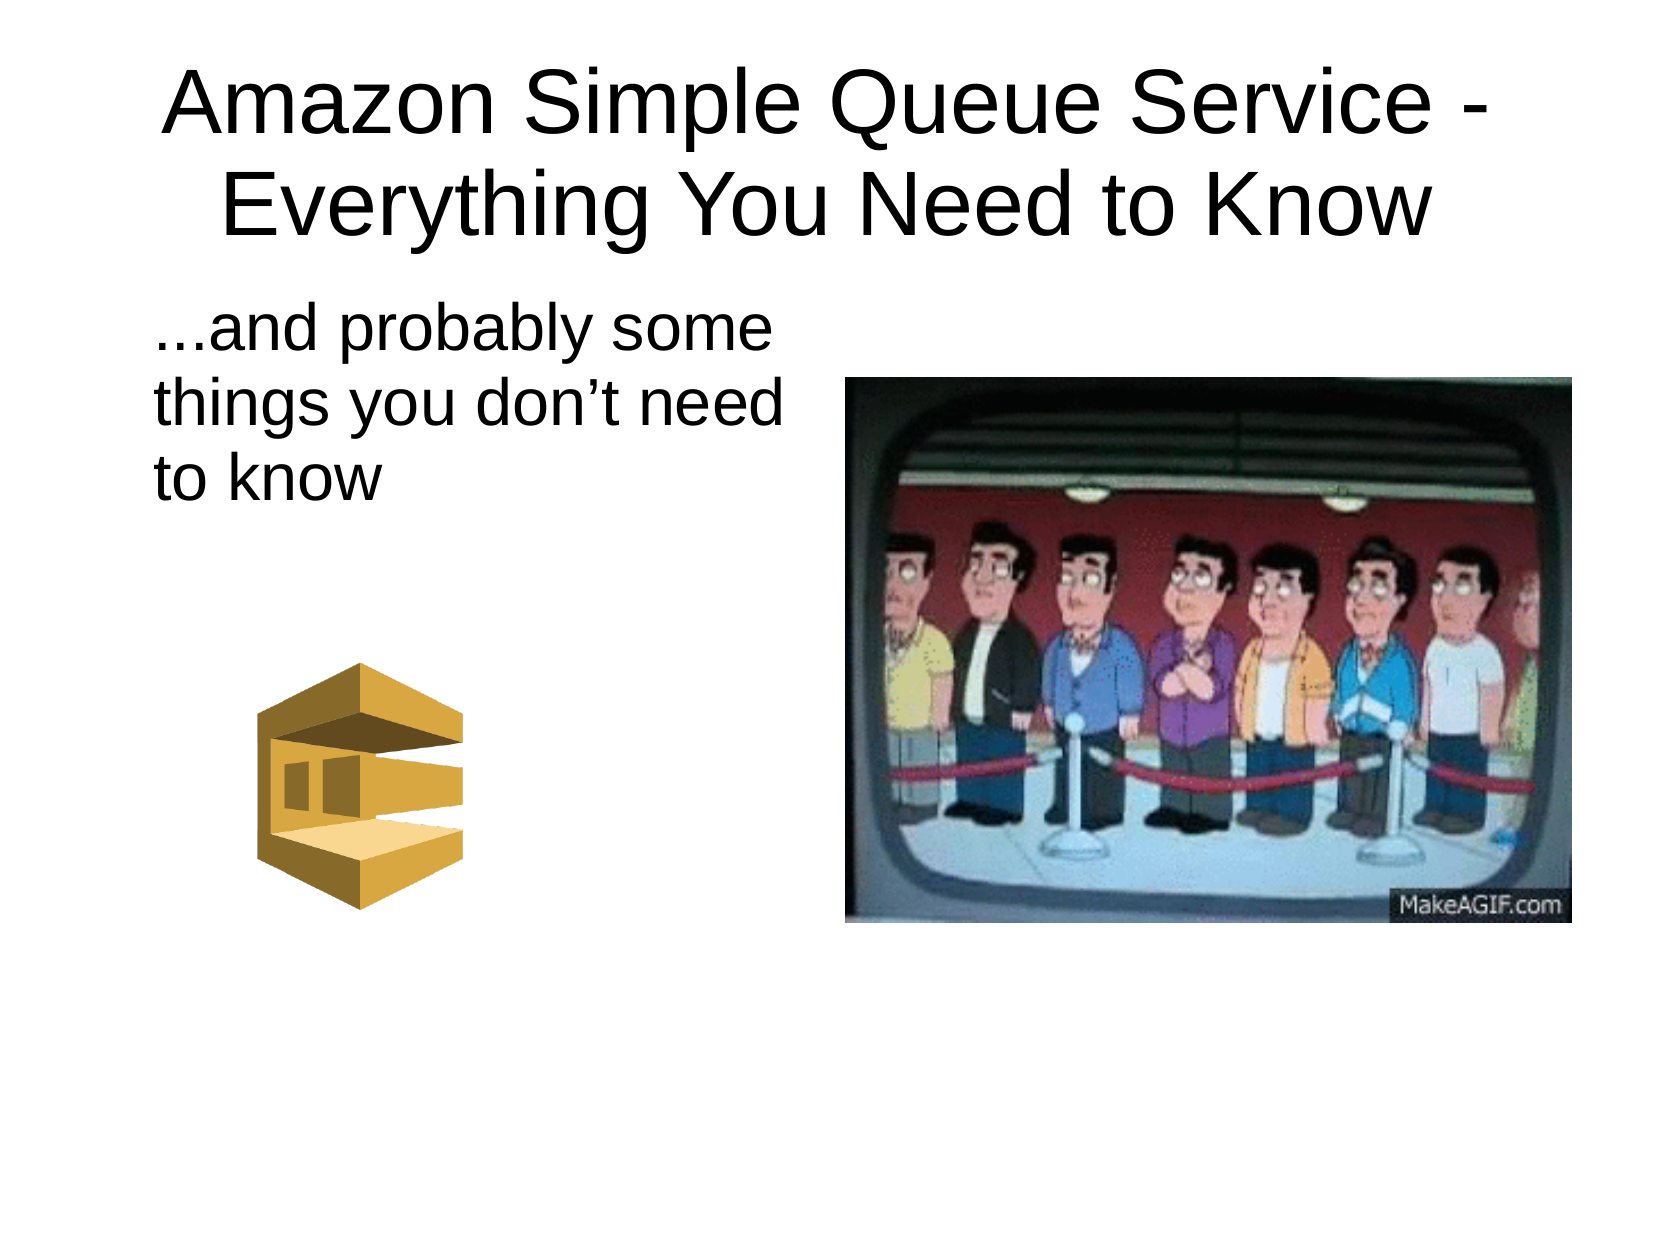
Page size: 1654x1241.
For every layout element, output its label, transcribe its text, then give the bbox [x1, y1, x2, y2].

picture [845, 377, 1572, 923]
list ...and probably some things you don’t need to know [82, 290, 809, 634]
picture [188, 614, 532, 958]
title Amazon Simple Queue Service - Everything You Need to Know [82, 49, 1571, 257]
